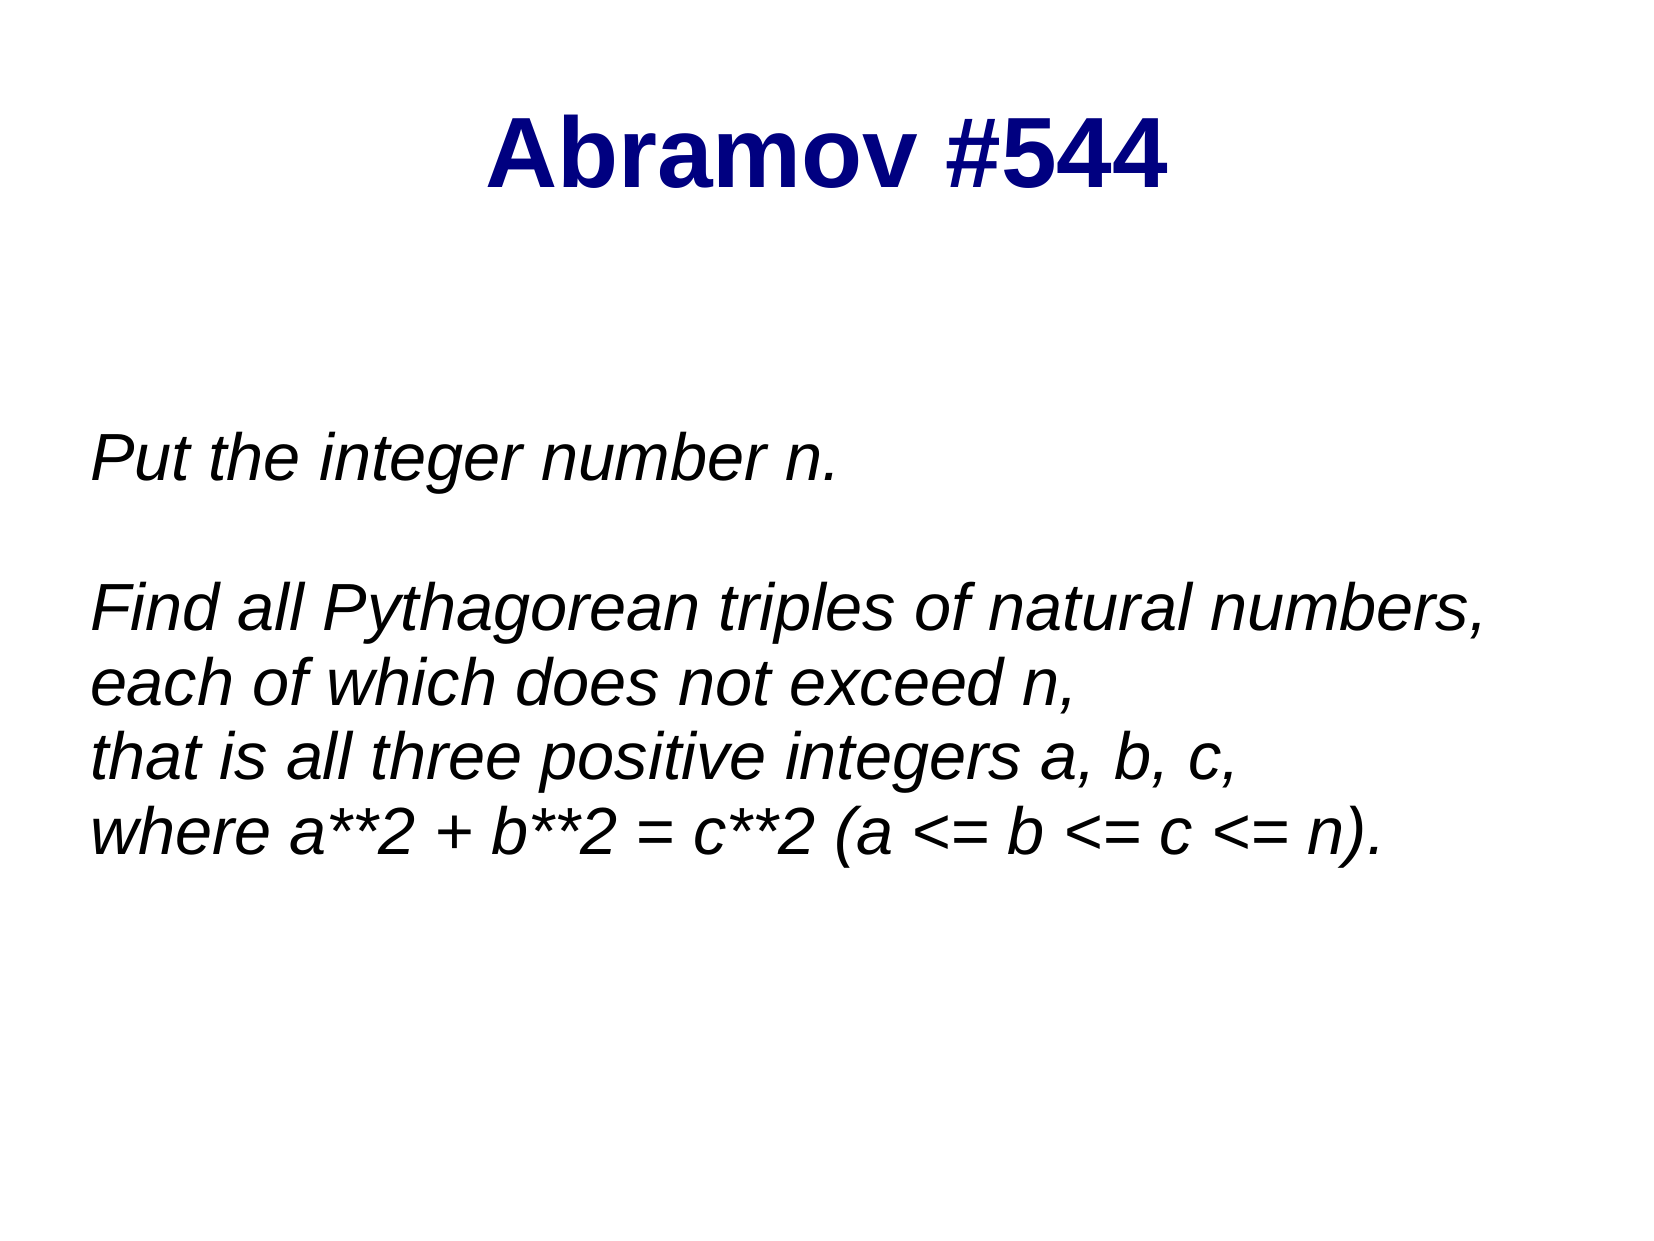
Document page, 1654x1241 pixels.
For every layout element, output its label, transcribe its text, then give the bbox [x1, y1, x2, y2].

subtitle Put the integer number n. Find all Pythagorean triples of natural numbers, each of which does not exceed n, that is all three positive integers a, b, c, where a**2 + b**2 = c**2 (a <= b <= c <= n). [90, 285, 1579, 1005]
title Abramov #544 [82, 49, 1571, 257]
